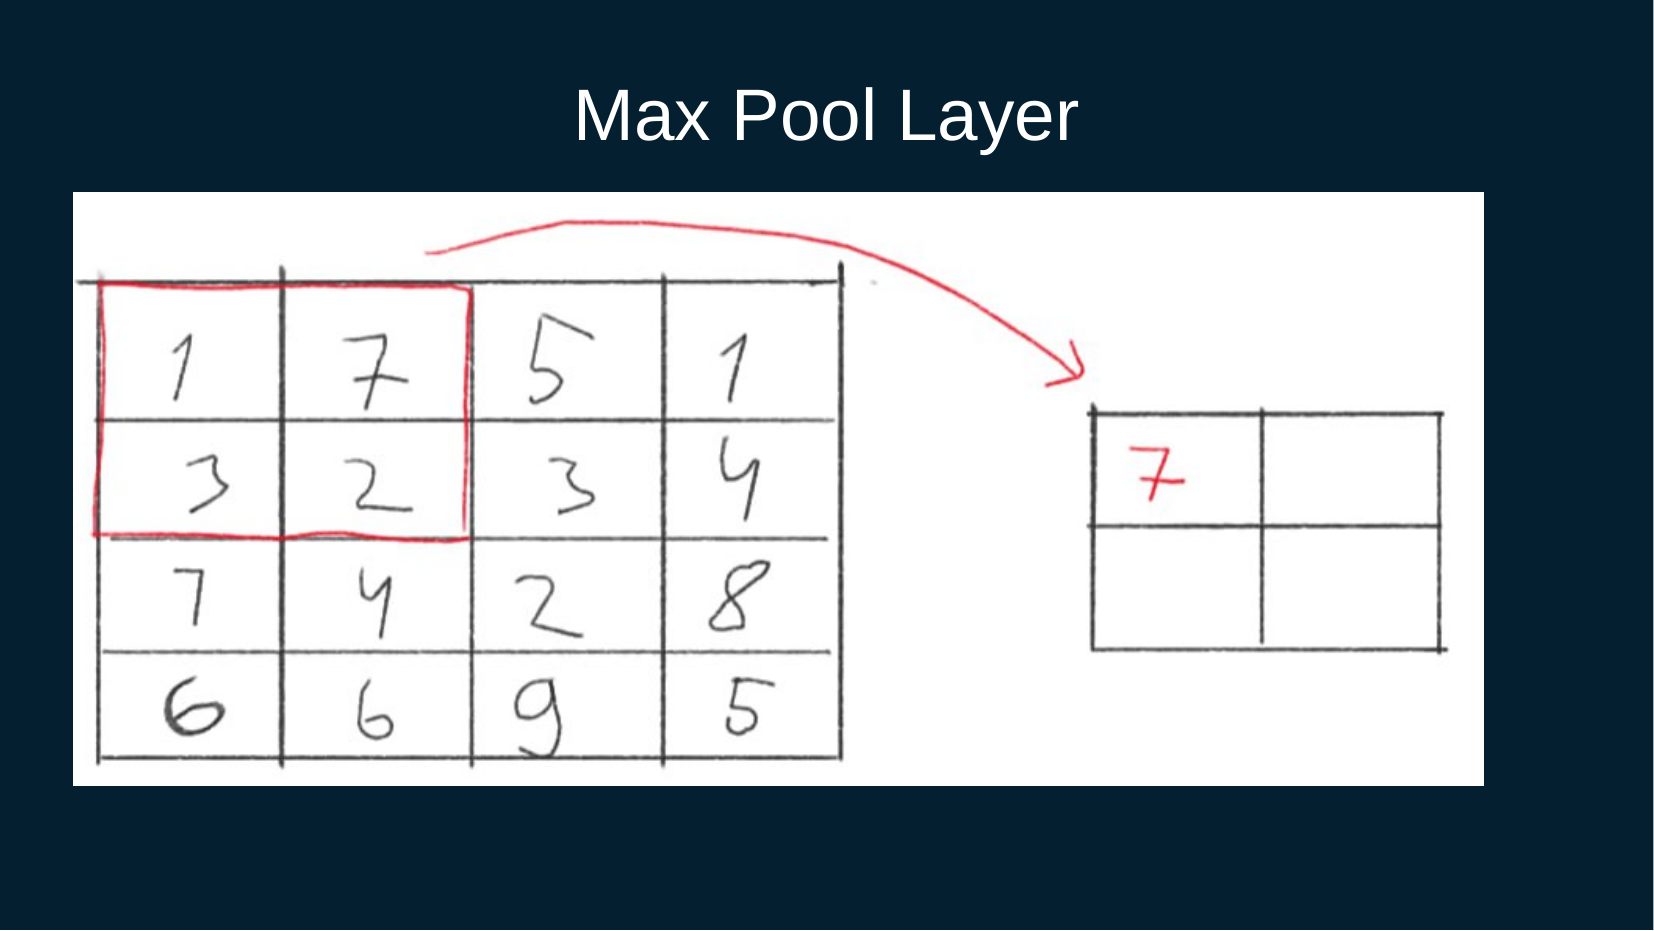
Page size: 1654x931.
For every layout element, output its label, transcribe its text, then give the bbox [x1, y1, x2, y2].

title Max Pool Layer [82, 37, 1571, 193]
picture [73, 192, 1484, 787]
